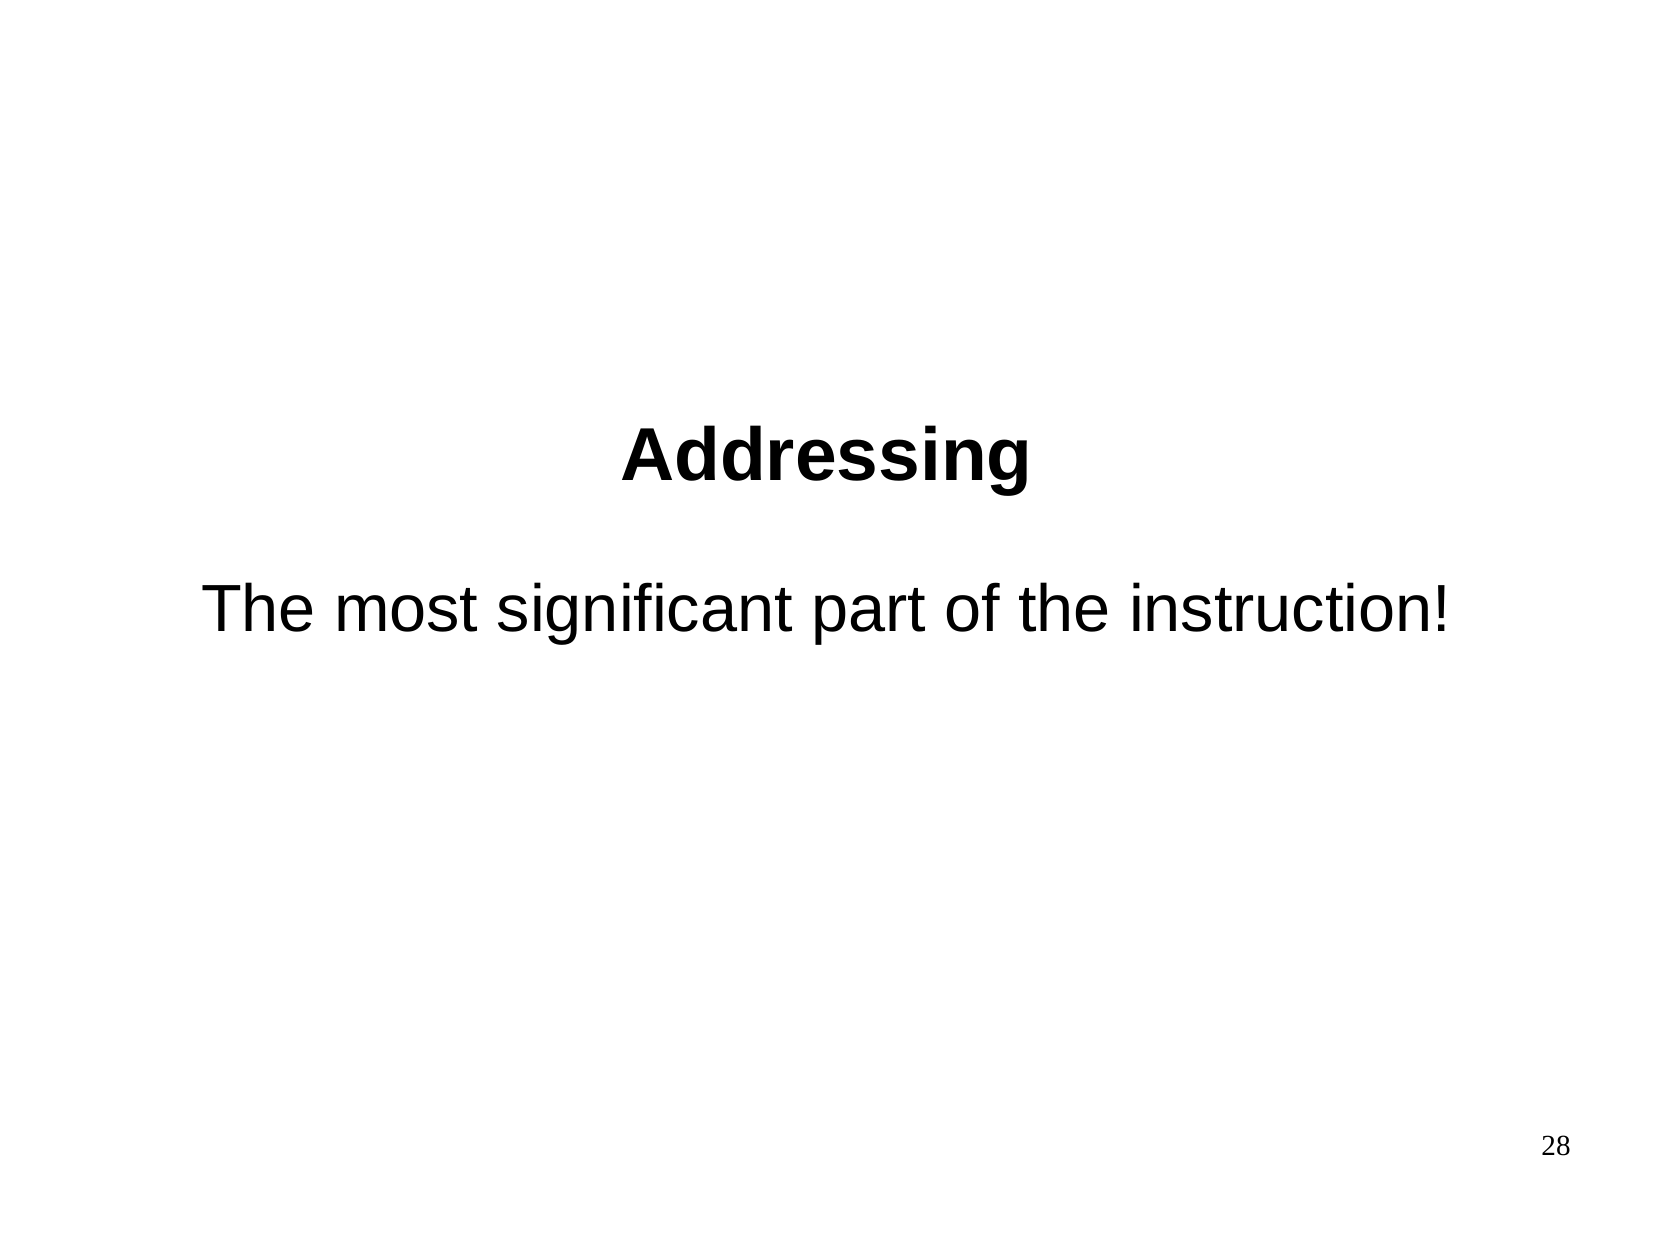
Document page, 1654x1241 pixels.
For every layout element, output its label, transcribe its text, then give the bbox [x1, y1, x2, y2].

subtitle Addressing The most significant part of the instruction! [82, 49, 1571, 1010]
